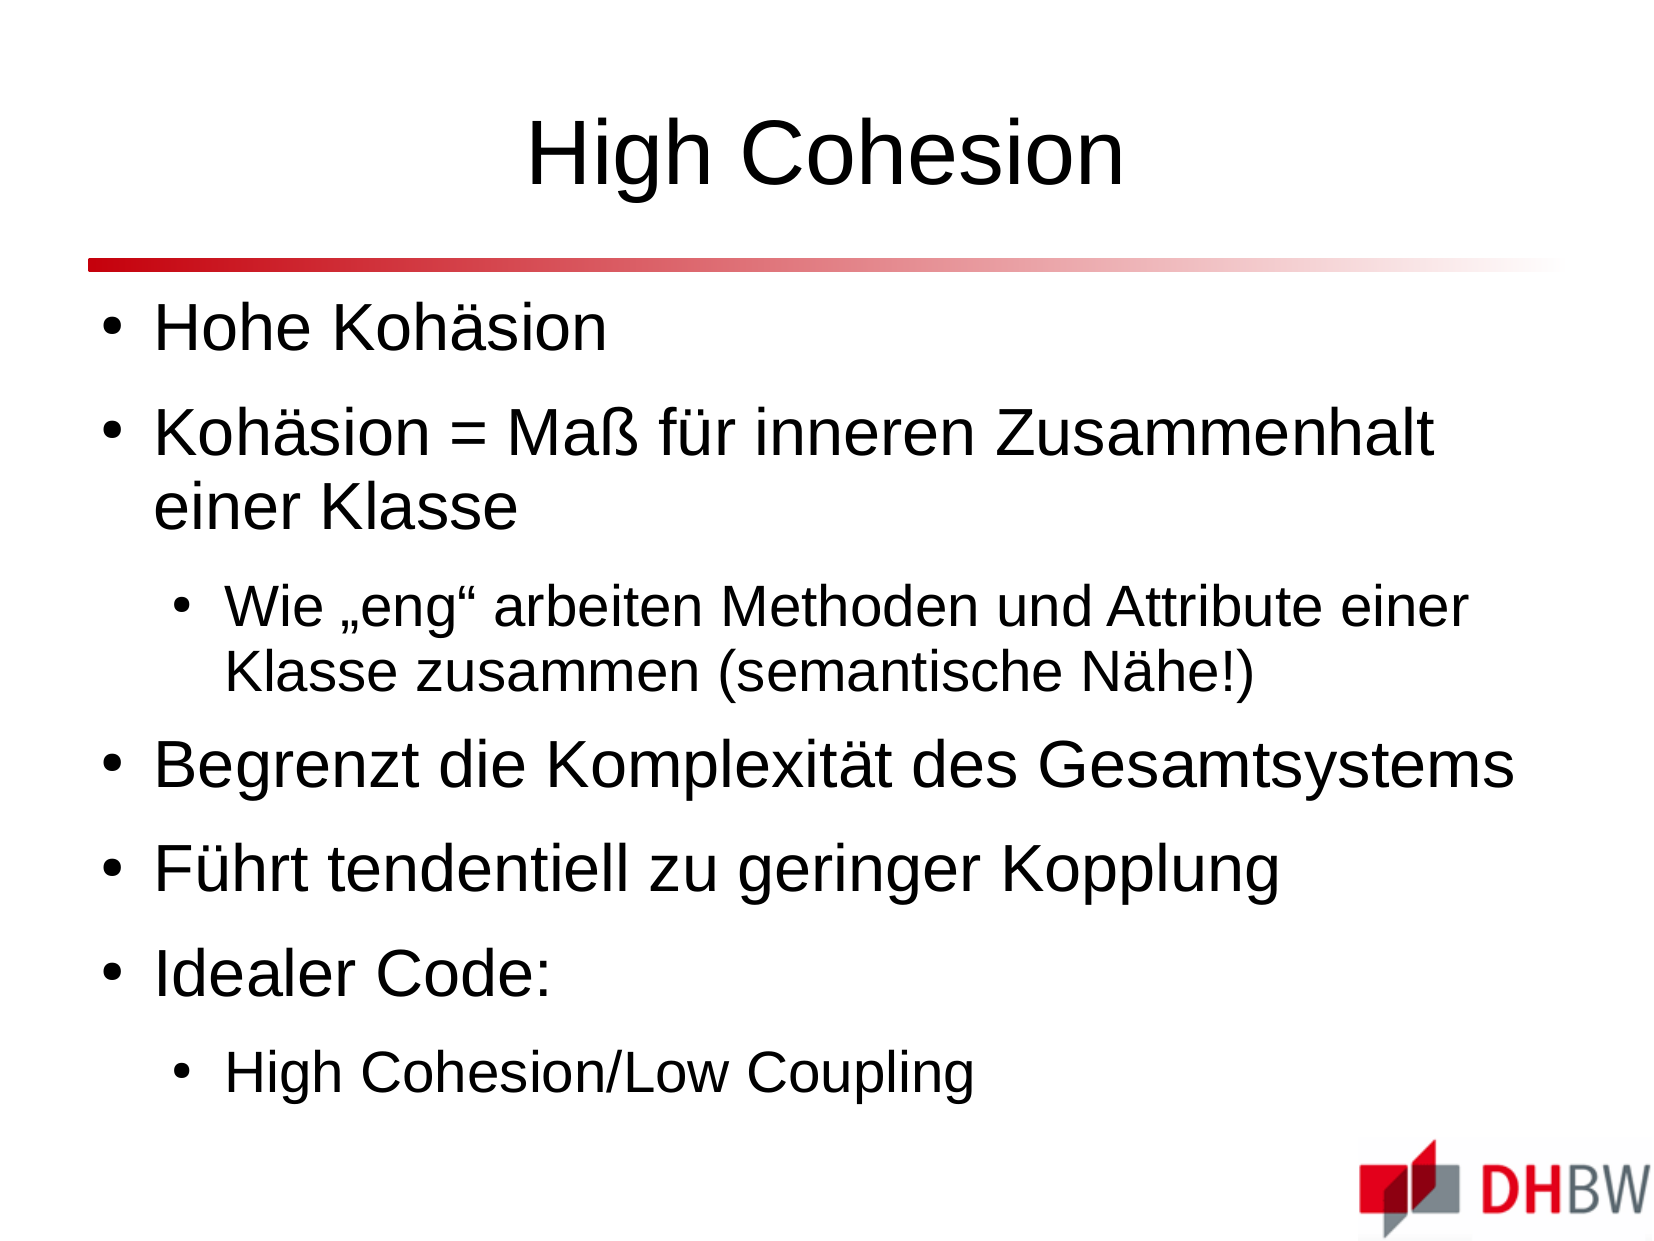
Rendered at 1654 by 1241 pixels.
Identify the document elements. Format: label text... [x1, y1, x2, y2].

picture [1358, 1137, 1652, 1241]
list Hohe Kohäsion Kohäsion = Maß für inneren Zusammenhalt einer Klasse Wie „eng“ arbeiten Methoden und Attribute einer Klasse zusammen (semantische Nähe!) Begrenzt die Komplexität des Gesamtsystems Führt tendentiell zu geringer Kopplung Idealer Code: High Cohesion/Low Coupling [82, 290, 1571, 1105]
title High Cohesion [82, 56, 1571, 250]
